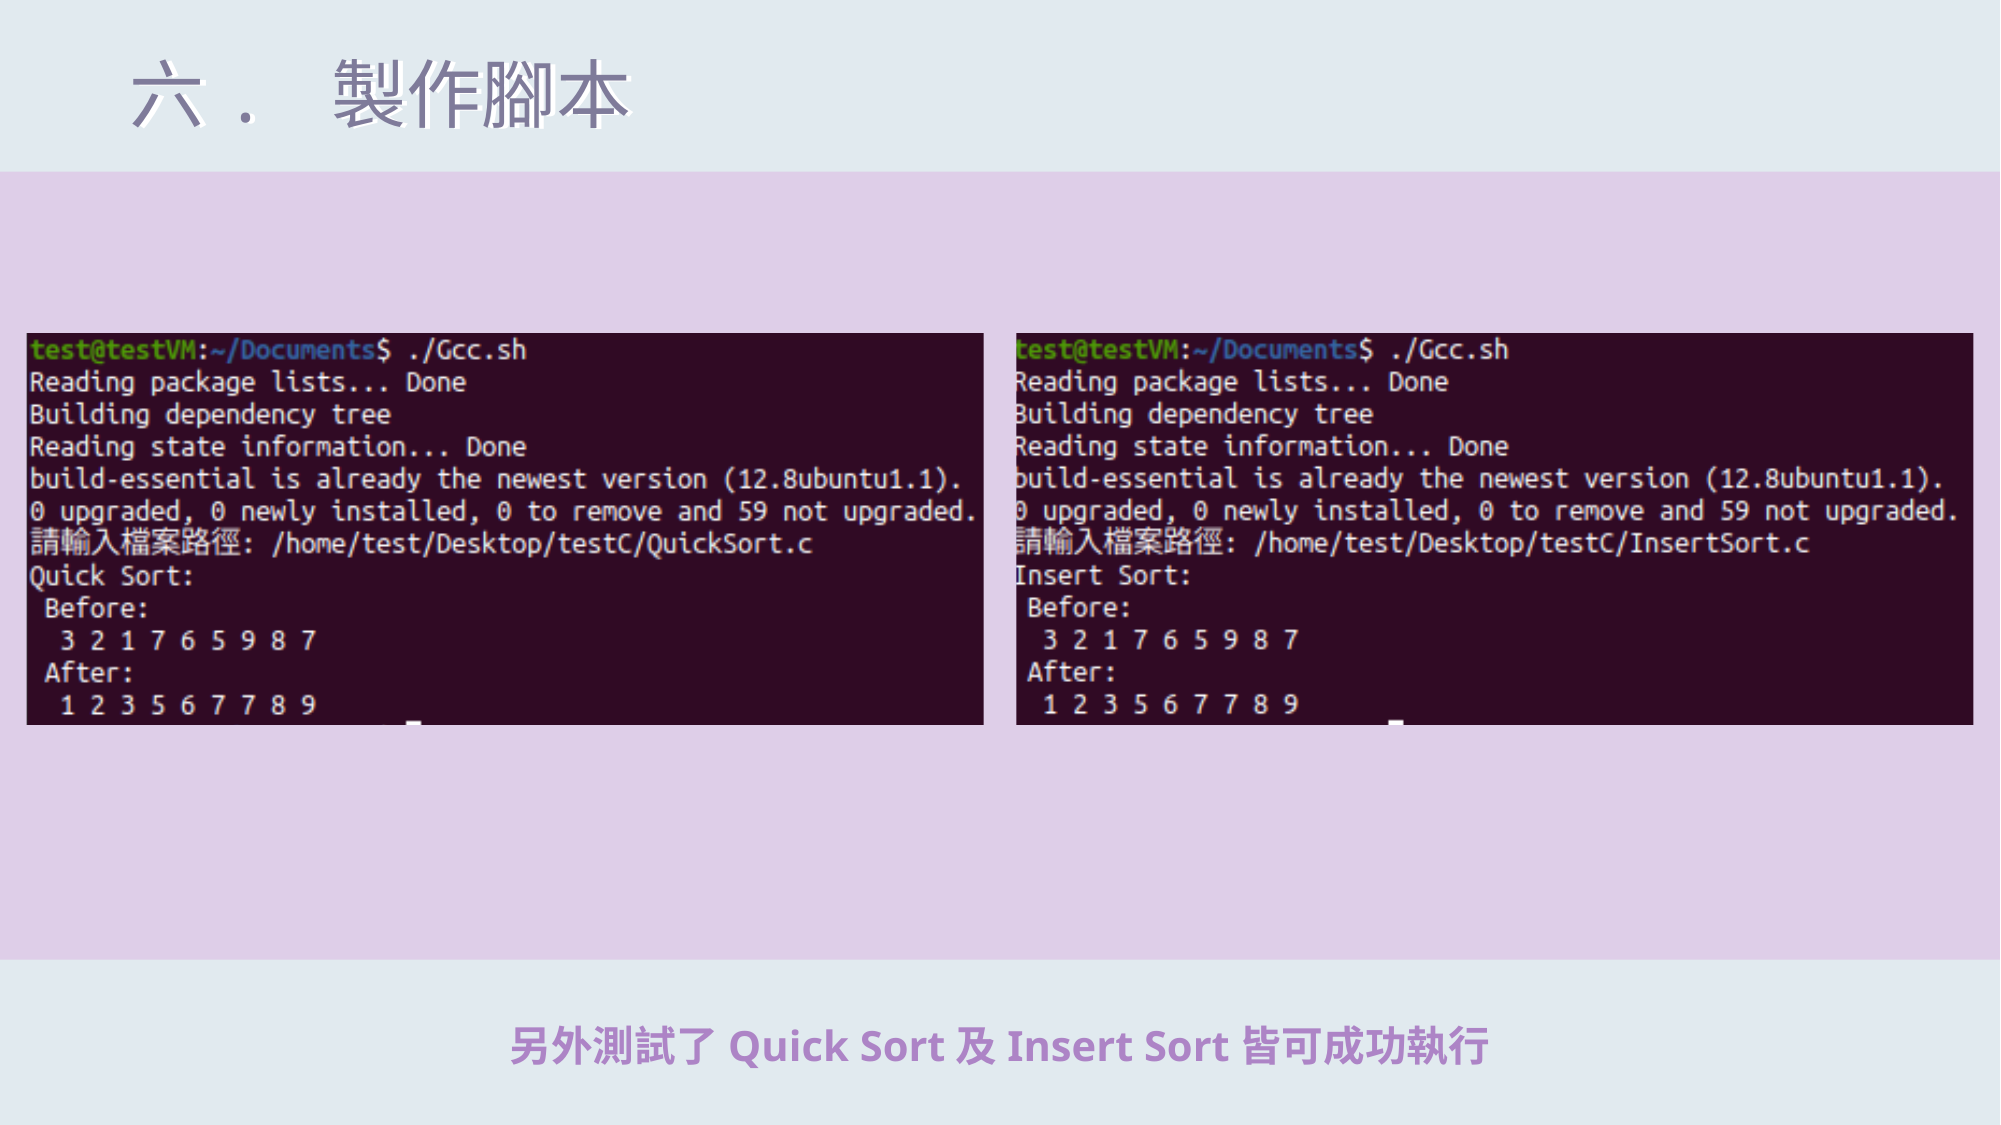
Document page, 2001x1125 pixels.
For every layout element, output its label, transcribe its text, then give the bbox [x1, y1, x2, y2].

text_box 六. 製作腳本 [120, 41, 1214, 146]
text_box [0, 959, 2000, 1125]
picture [26, 333, 984, 725]
text_box 另外測試了Quick Sort及Insert Sort皆可成功執行 [107, 1012, 1893, 1078]
text_box 六. 製作腳本 [115, 40, 1159, 145]
picture [1016, 333, 1974, 725]
text_box [0, 0, 2000, 172]
